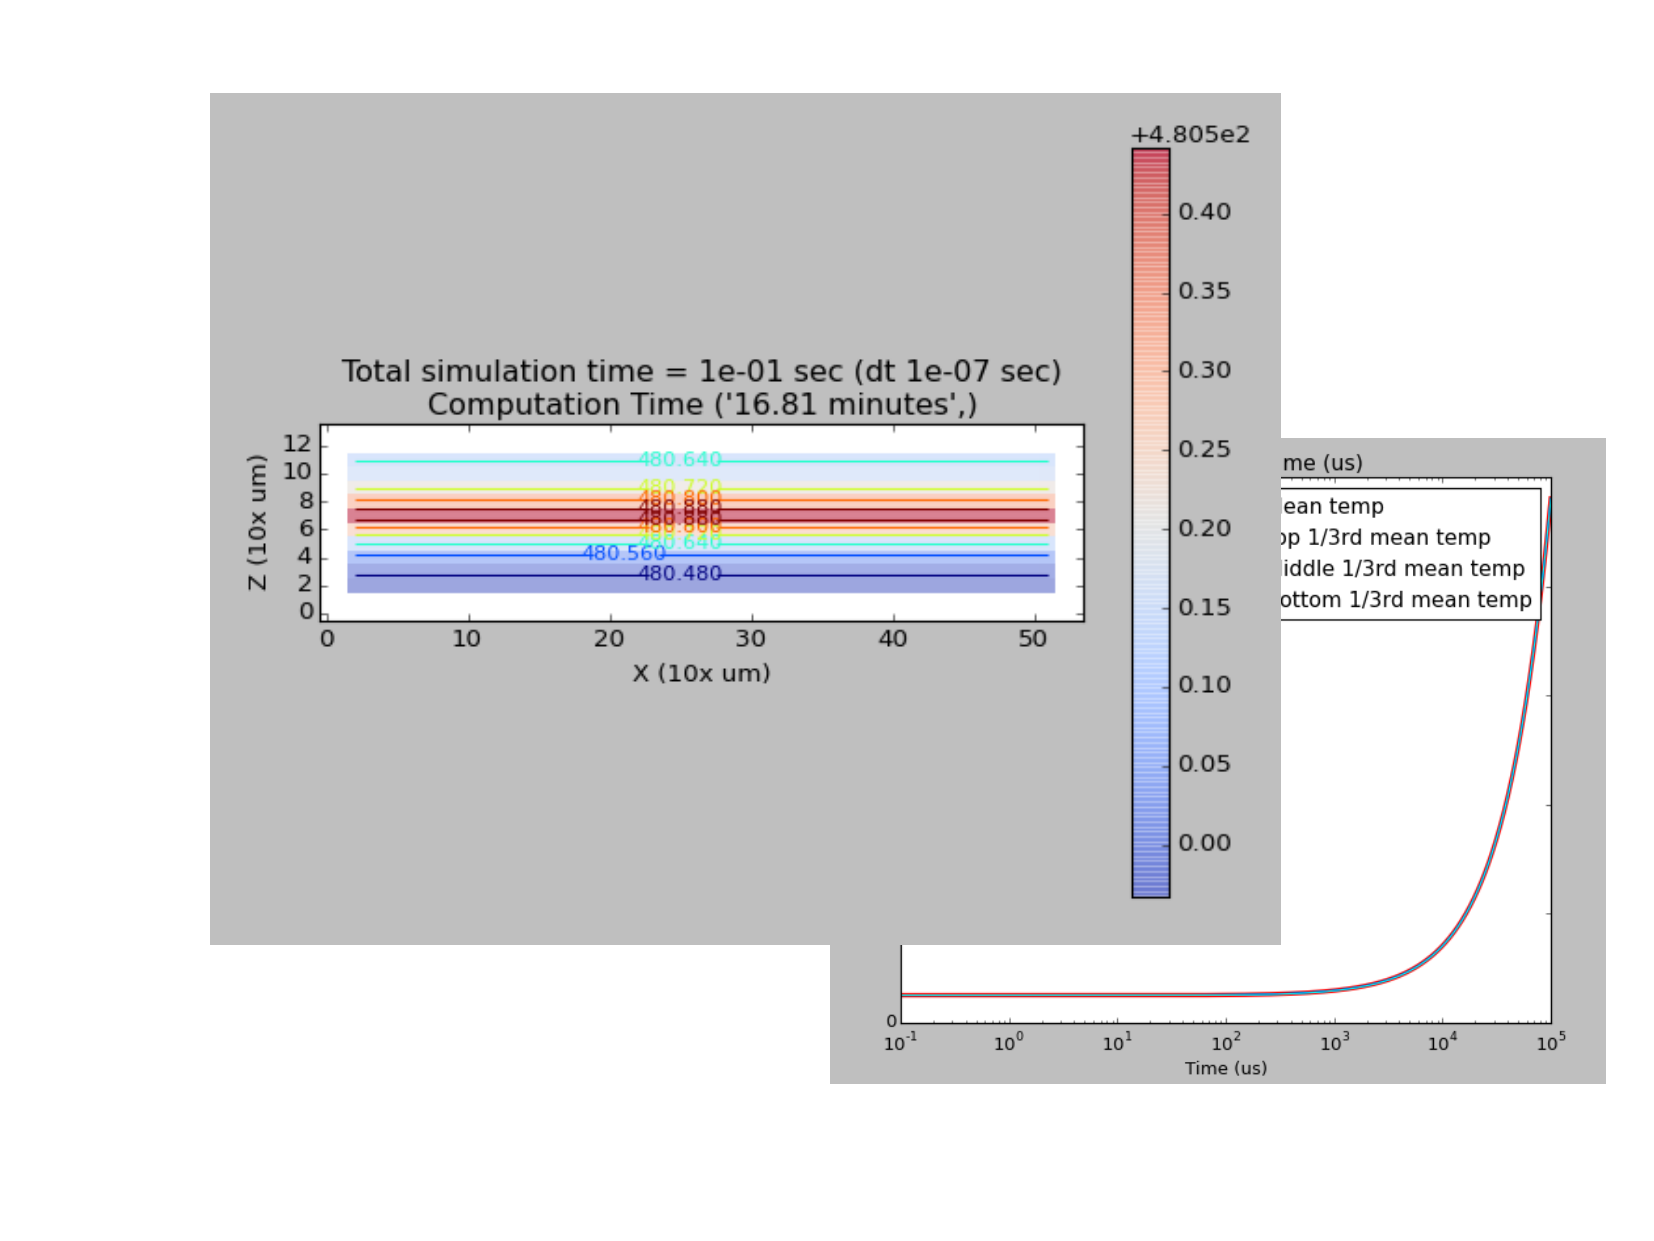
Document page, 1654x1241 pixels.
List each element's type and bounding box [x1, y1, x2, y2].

picture [210, 93, 1606, 1084]
